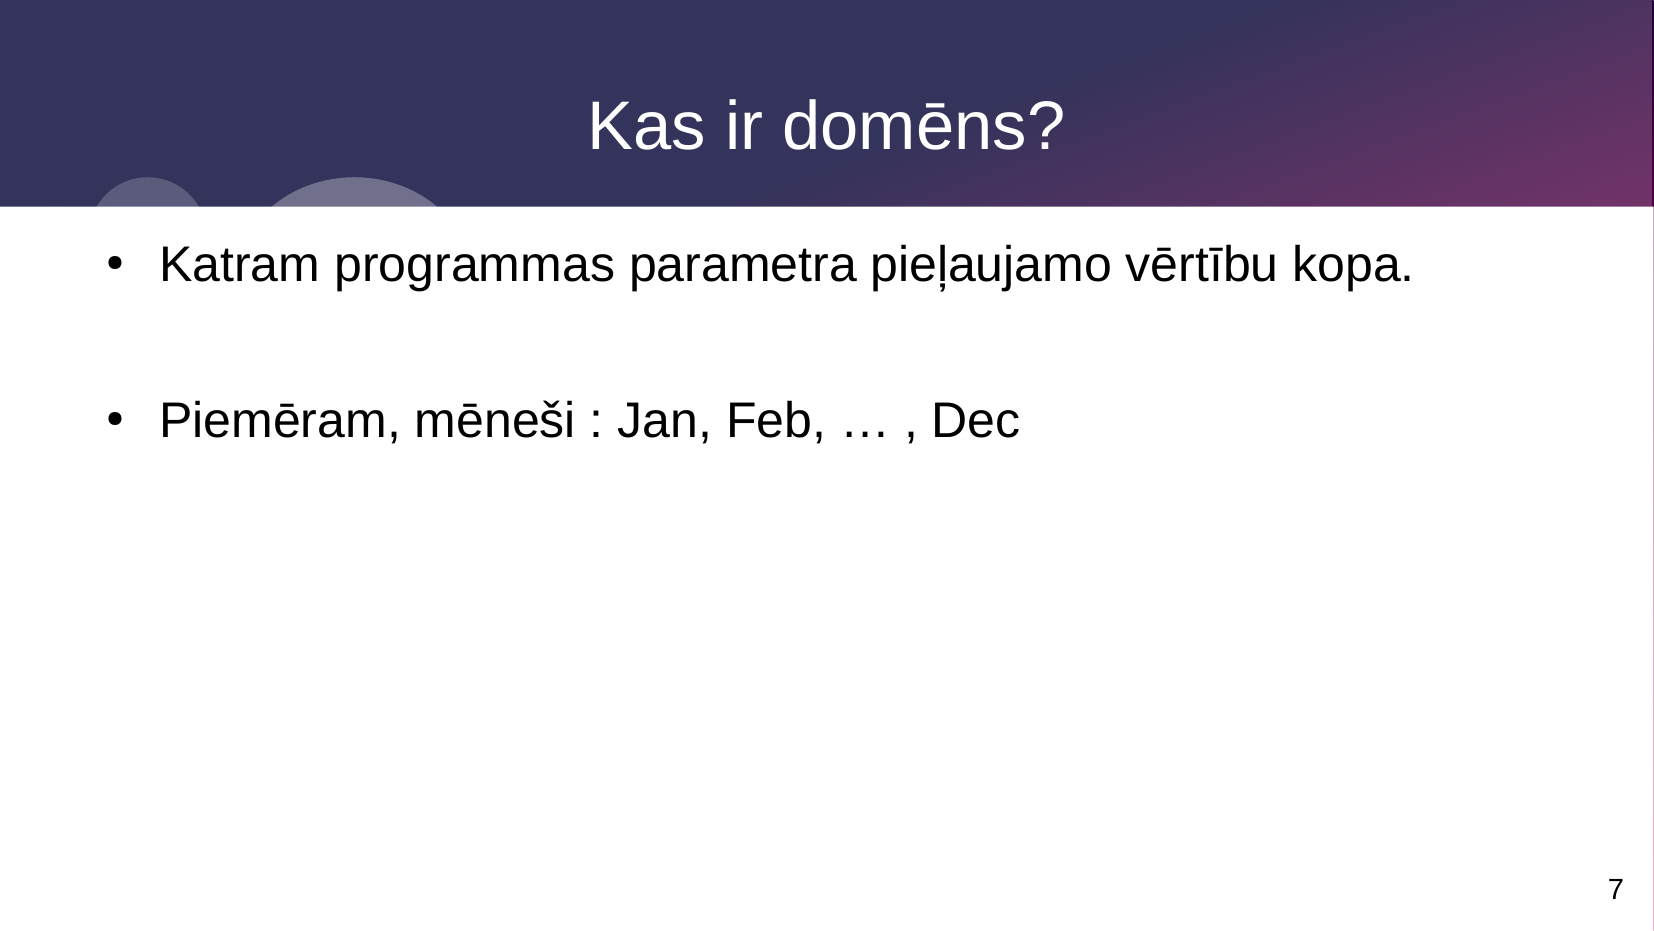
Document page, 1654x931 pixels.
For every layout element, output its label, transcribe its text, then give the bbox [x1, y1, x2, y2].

list Katram programmas parametra pieļaujamo vērtību kopa. Piemēram, mēneši : Jan, Feb, … , Dec [88, 236, 1565, 827]
title Kas ir domēns? [88, 44, 1565, 207]
